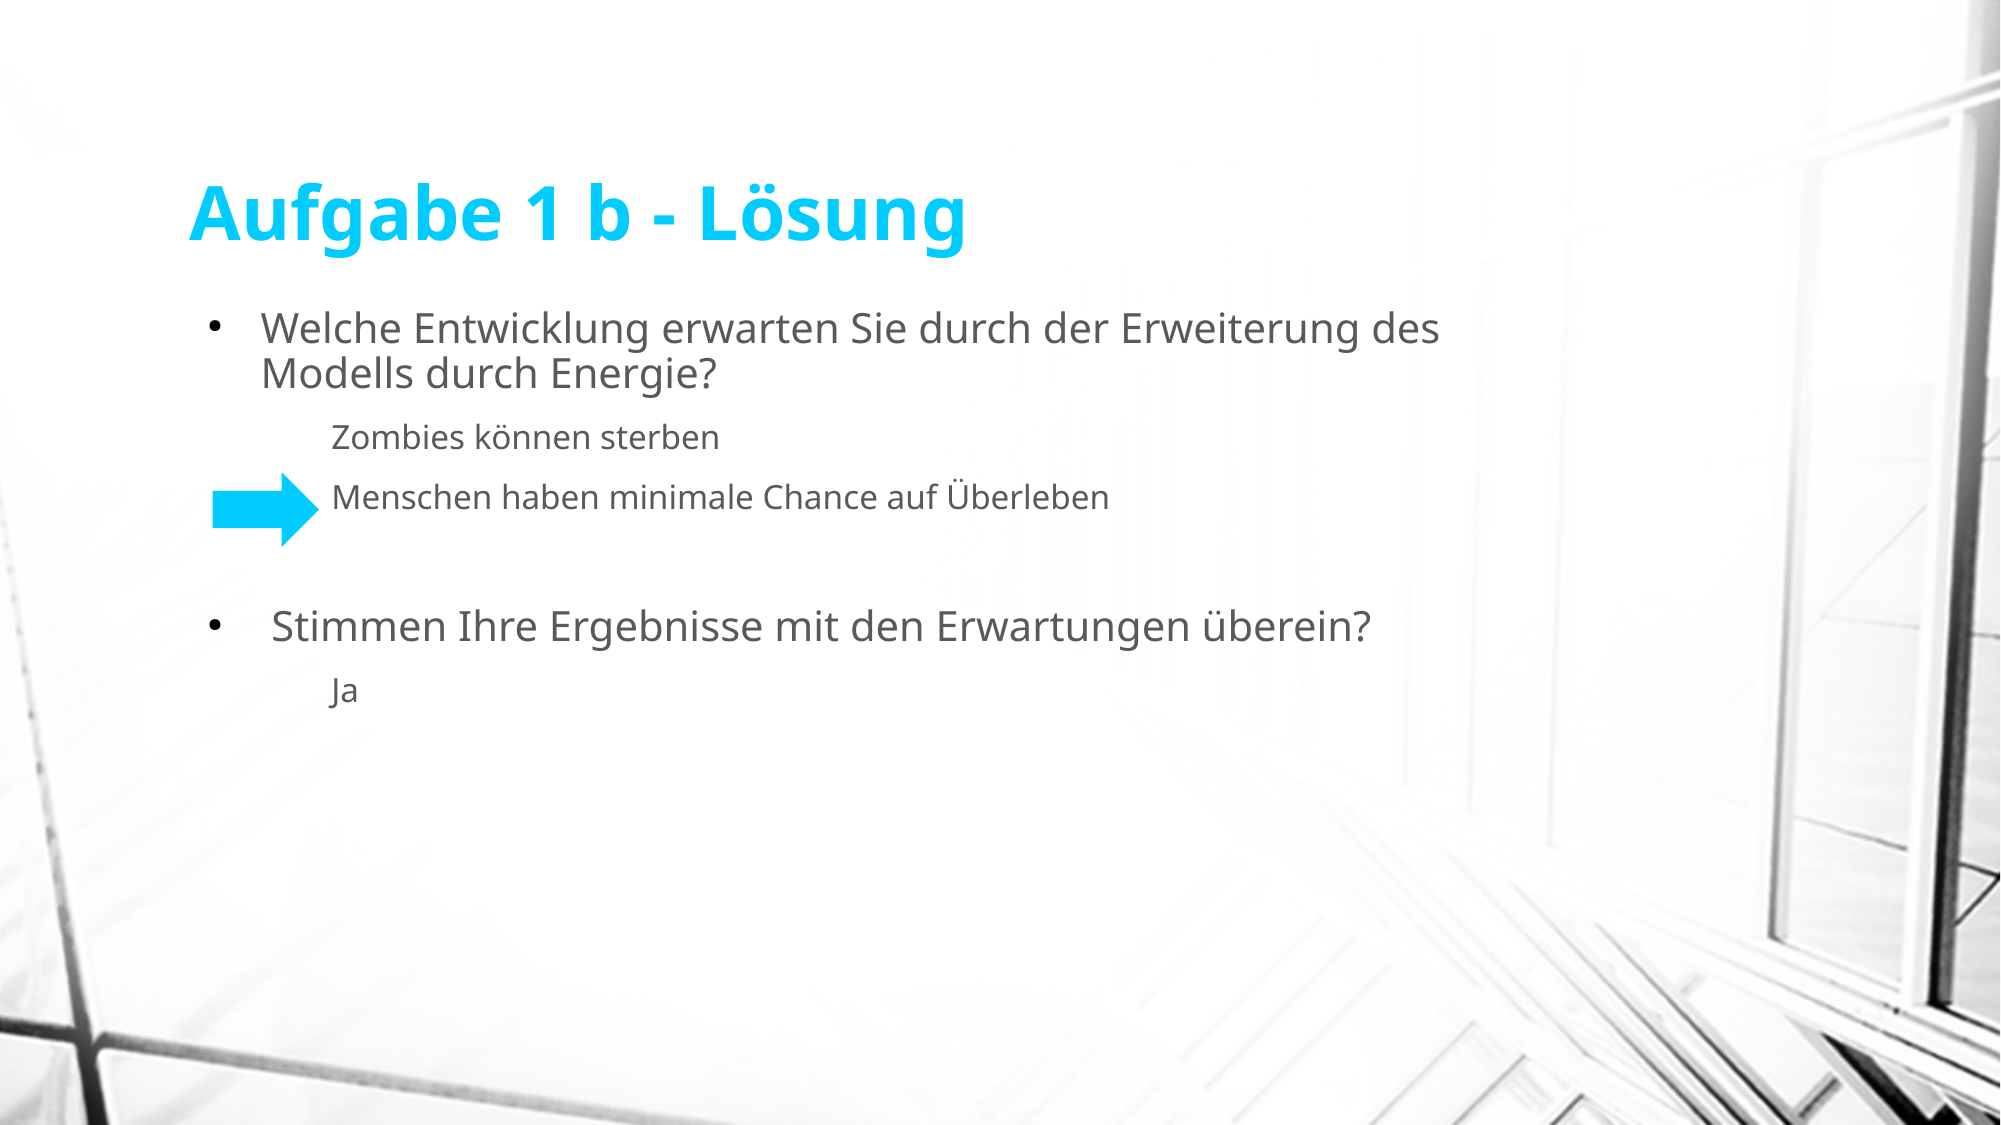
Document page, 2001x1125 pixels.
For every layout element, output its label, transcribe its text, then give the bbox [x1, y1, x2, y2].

list Welche Entwicklung erwarten Sie durch der Erweiterung des Modells durch Energie? Zombies können sterben Menschen haben minimale Chance auf Überleben Stimmen Ihre Ergebnisse mit den Erwartungen überein? Ja [174, 299, 1475, 745]
title Aufgabe 1 b - Lösung [174, 87, 1831, 263]
text_box [212, 472, 319, 547]
picture [0, 0, 2001, 1125]
